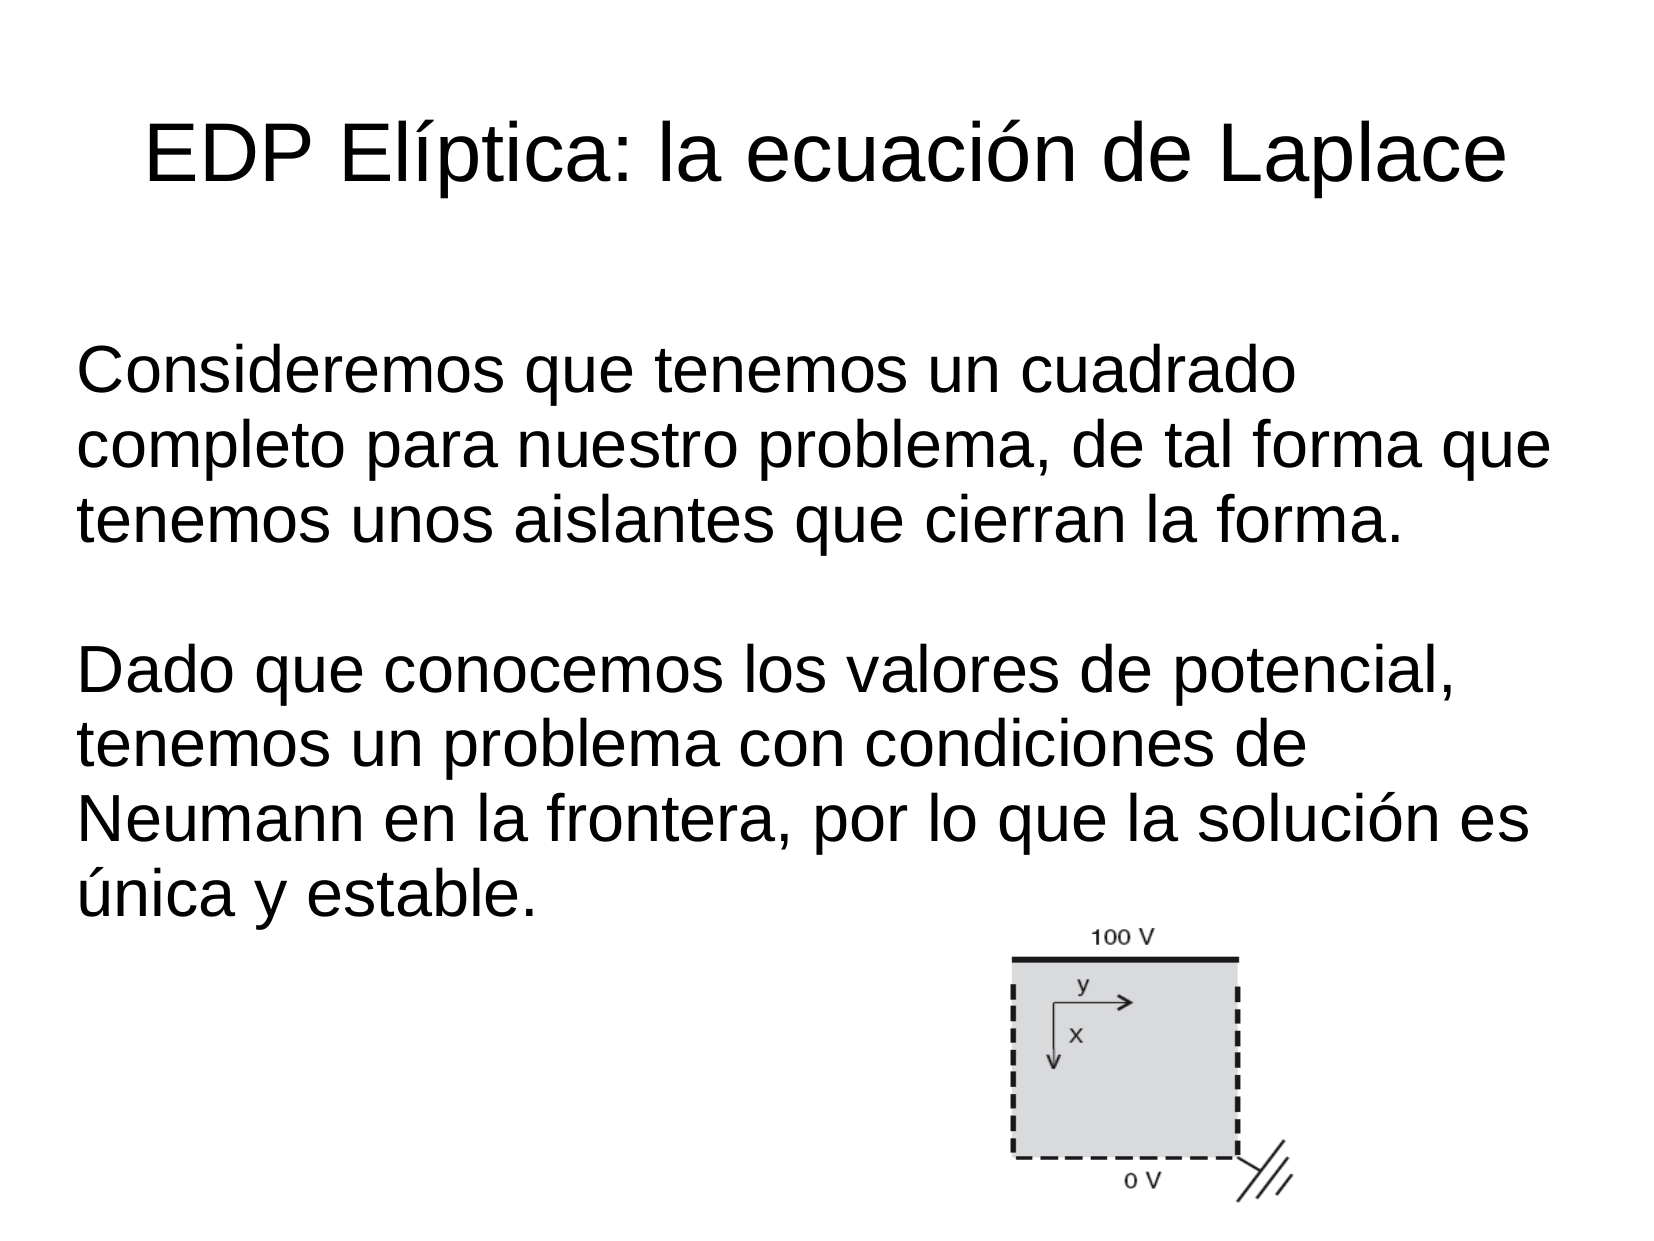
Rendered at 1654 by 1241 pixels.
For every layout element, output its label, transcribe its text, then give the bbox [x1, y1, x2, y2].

subtitle Consideremos que tenemos un cuadrado completo para nuestro problema, de tal forma que tenemos unos aislantes que cierran la forma. Dado que conocemos los valores de potencial, tenemos un problema con condiciones de Neumann en la frontera, por lo que la solución es única y estable. [76, 229, 1565, 1034]
picture [974, 915, 1329, 1222]
title EDP Elíptica: la ecuación de Laplace [82, 56, 1571, 250]
